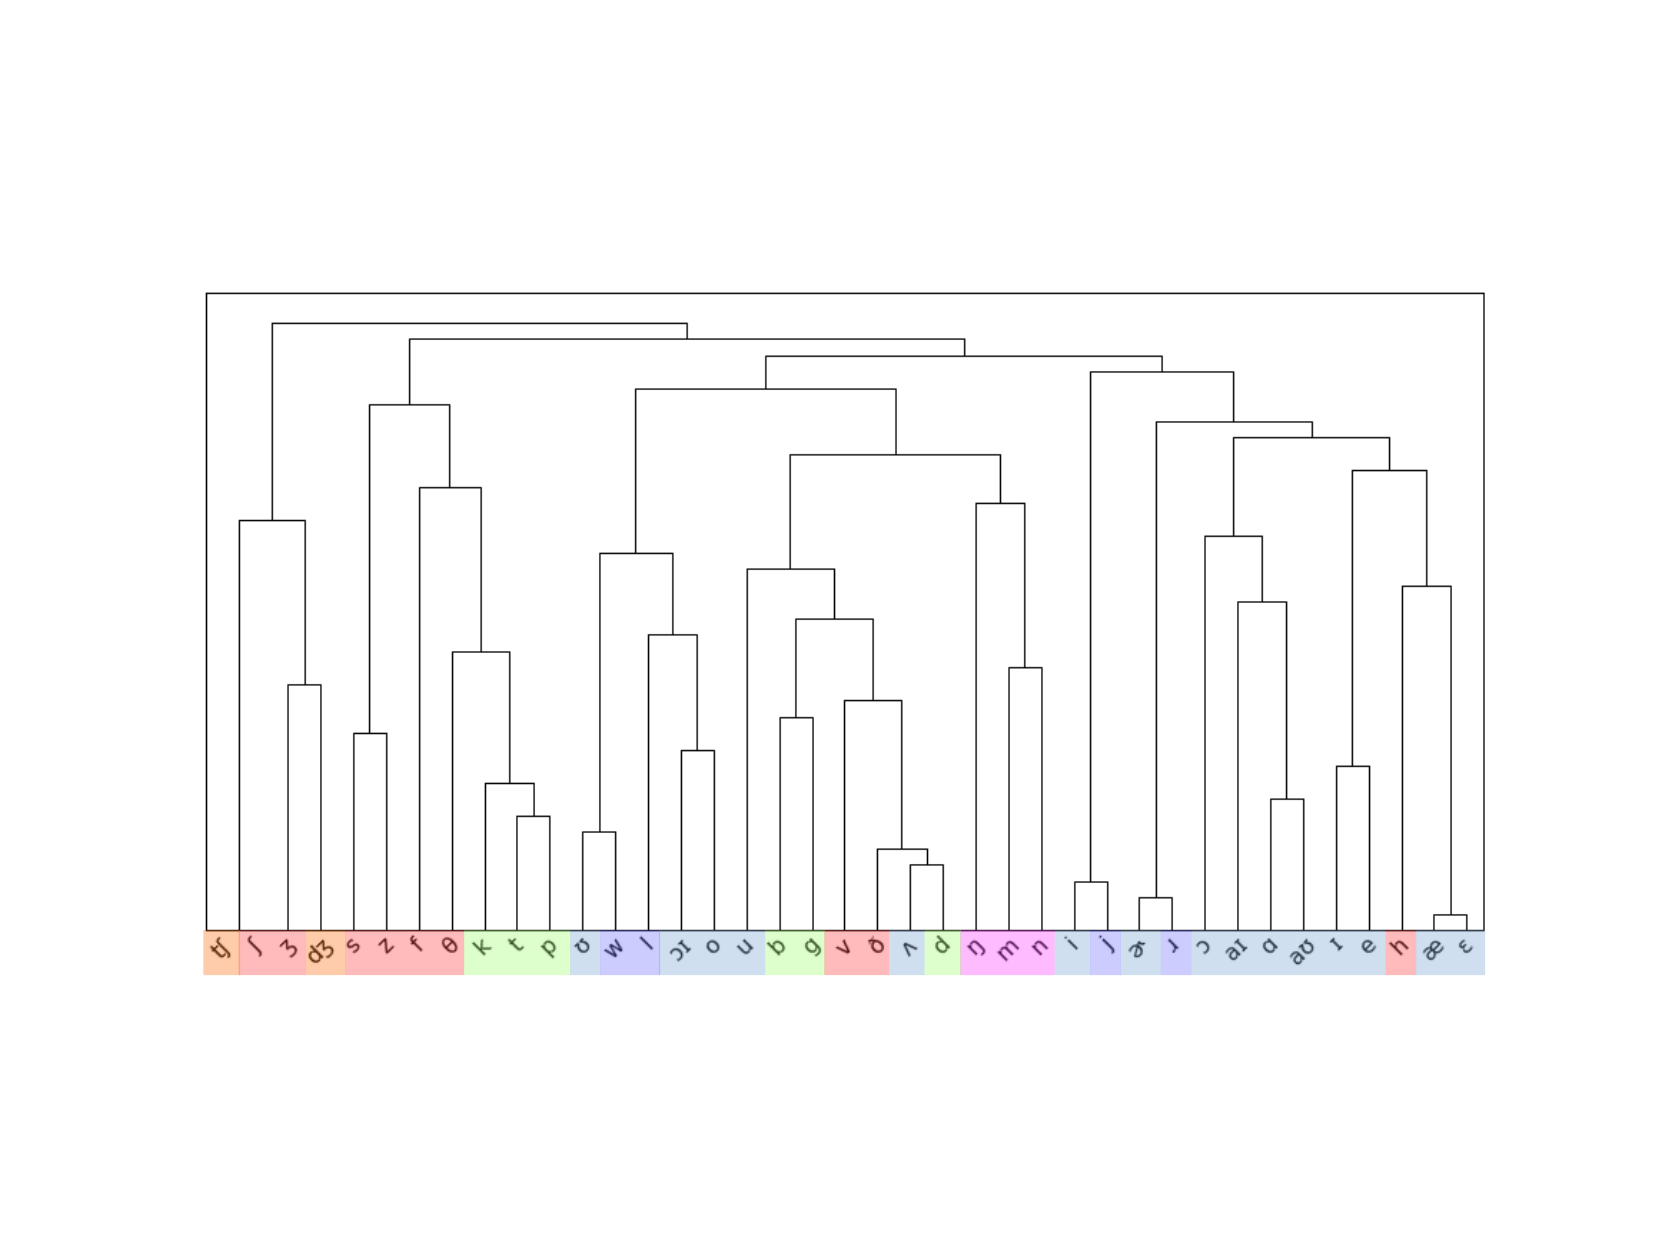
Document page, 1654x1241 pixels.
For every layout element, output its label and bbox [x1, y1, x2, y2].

text_box [203, 930, 1486, 976]
picture [0, 210, 1648, 1033]
